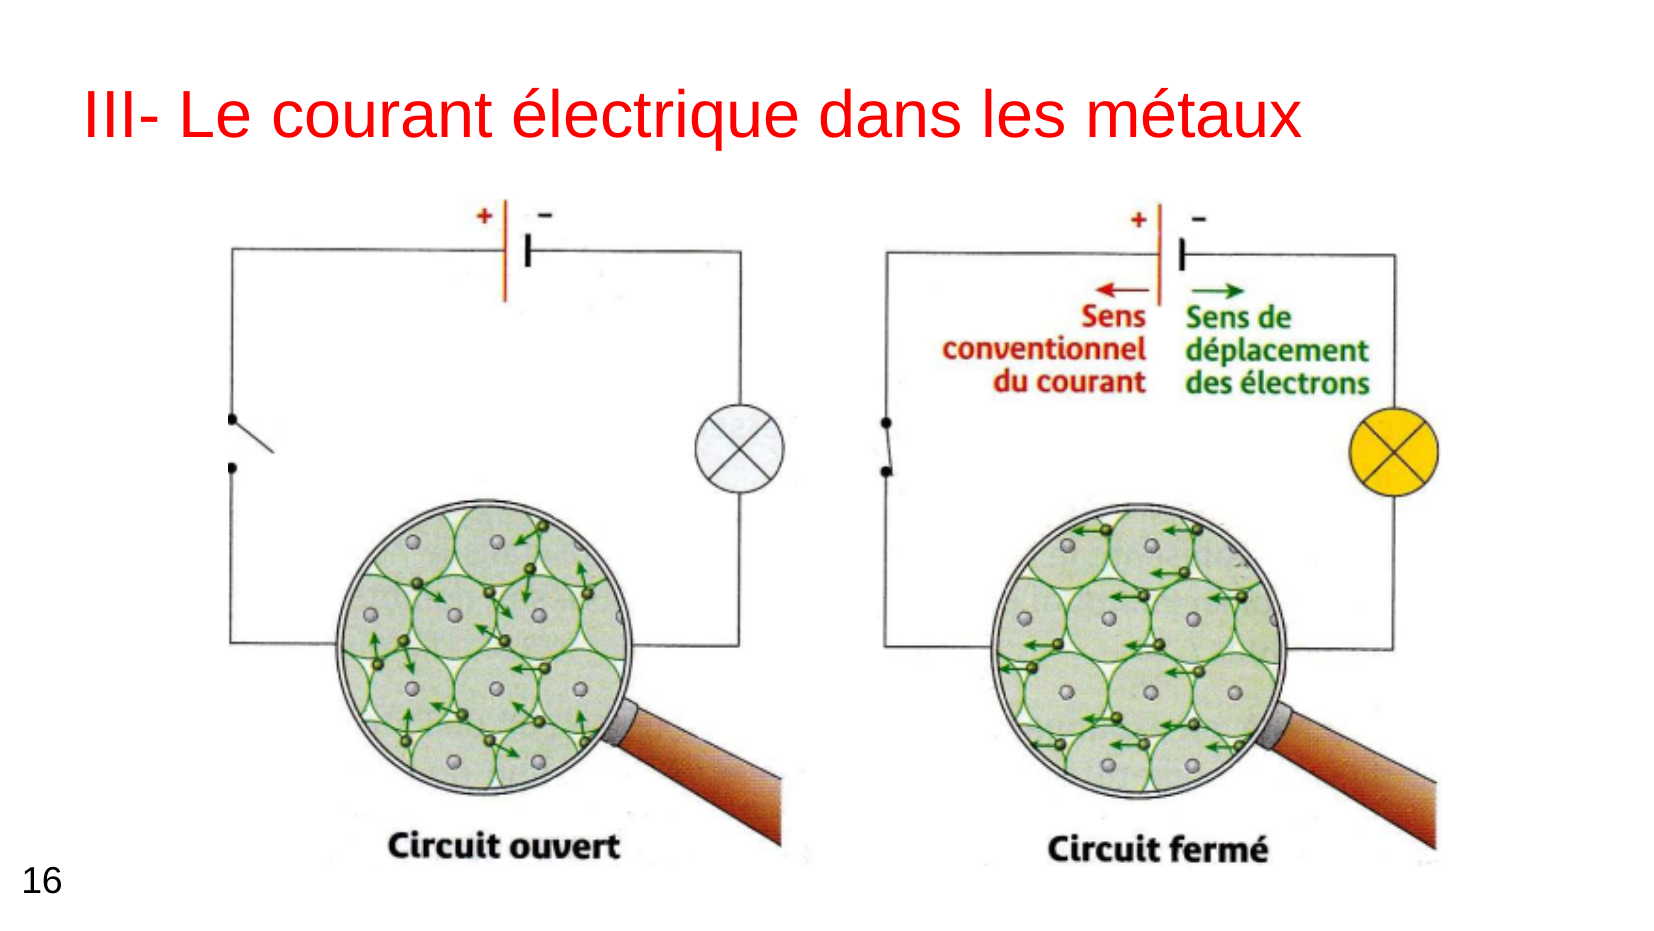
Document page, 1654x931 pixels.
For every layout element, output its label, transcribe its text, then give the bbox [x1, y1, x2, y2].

text_box <number> [6, 852, 636, 923]
title III- Le courant électrique dans les métaux [82, 37, 1571, 193]
picture [228, 175, 1458, 876]
